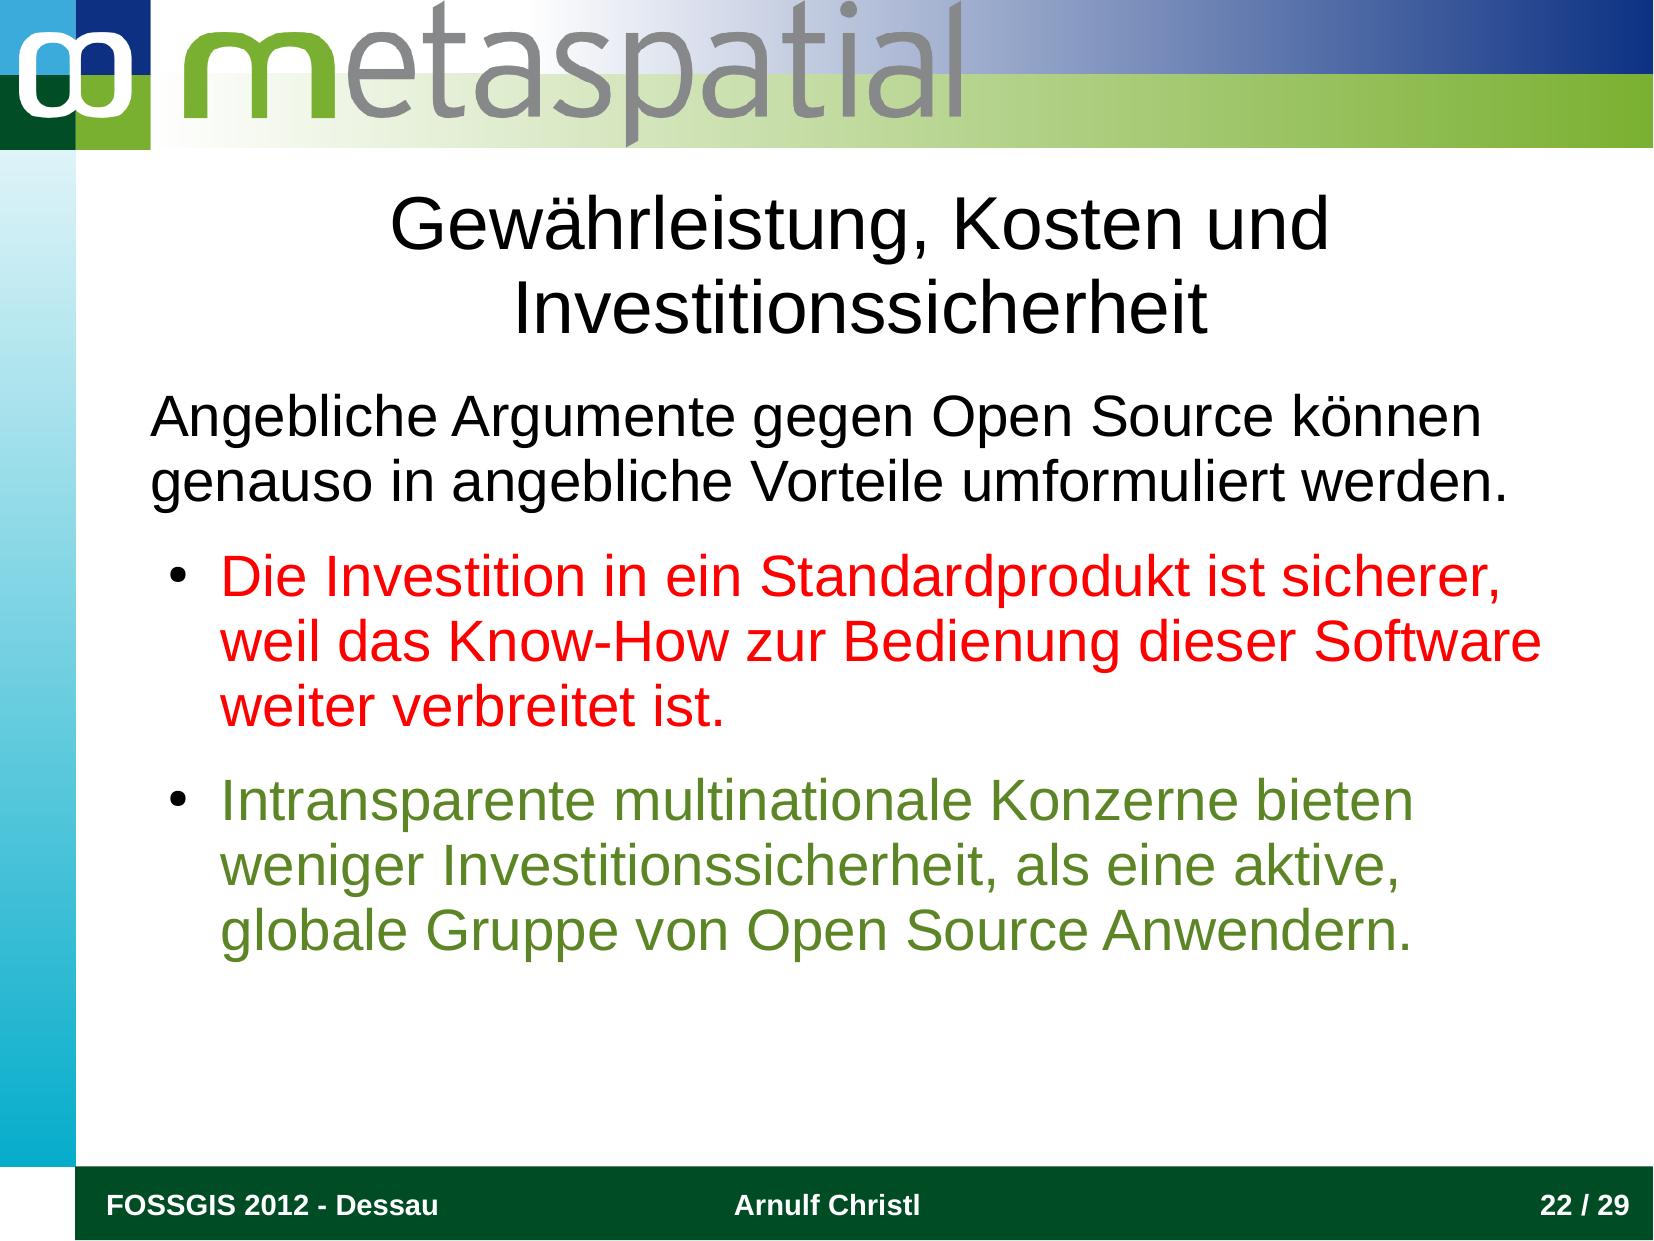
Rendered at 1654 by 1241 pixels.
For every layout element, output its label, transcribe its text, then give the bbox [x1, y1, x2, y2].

title Gewährleistung, Kosten und Investitionssicherheit [150, 161, 1571, 369]
list Angebliche Argumente gegen Open Source können genauso in angebliche Vorteile umformuliert werden. Die Investition in ein Standardprodukt ist sicherer, weil das Know-How zur Bedienung dieser Software weiter verbreitet ist. Intransparente multinationale Konzerne bieten weniger Investitionssicherheit, als eine aktive, globale Gruppe von Open Source Anwendern. [150, 383, 1571, 1126]
picture [0, 0, 961, 150]
